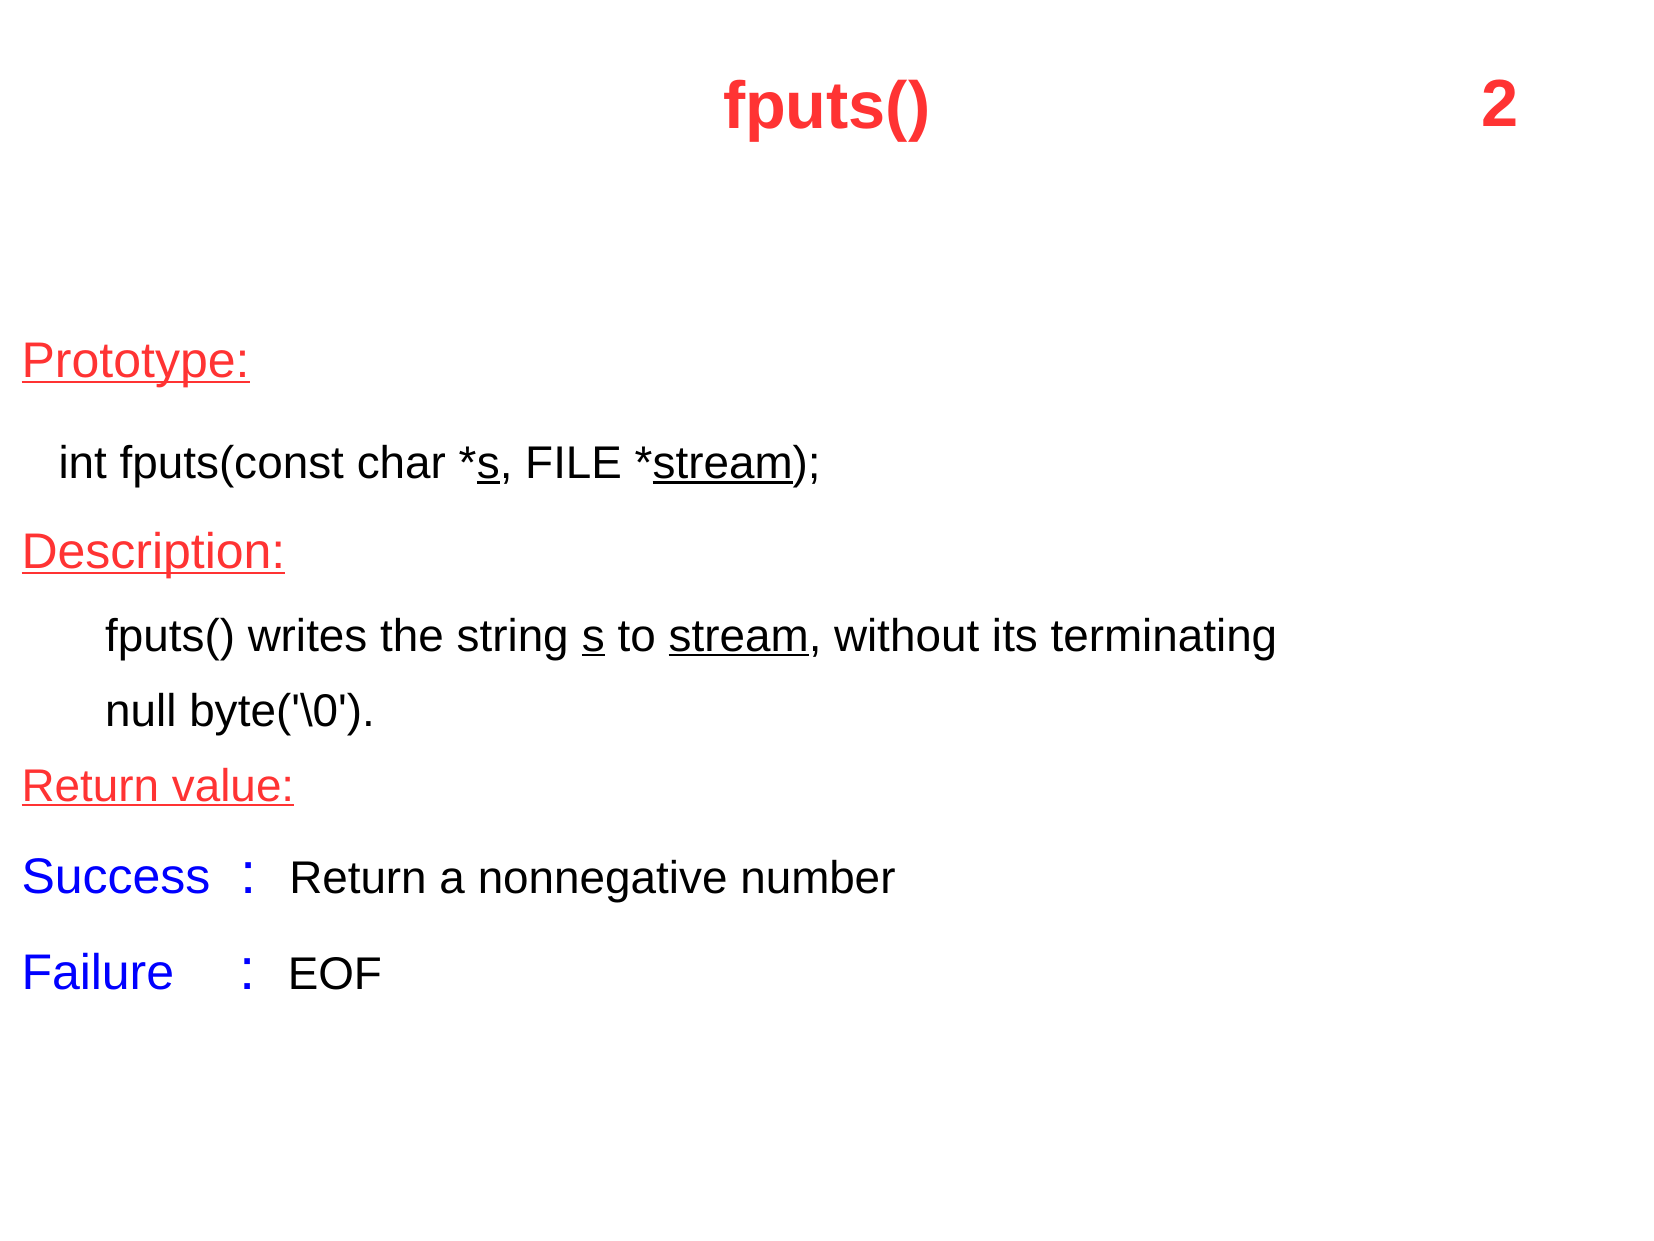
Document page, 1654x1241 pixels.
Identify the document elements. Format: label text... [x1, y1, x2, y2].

text_box 2 [1466, 59, 1571, 154]
title fputs() [0, 5, 1654, 201]
list Prototype: int fputs(const char *s, FILE *stream); Description: fputs() writes the string s to stream, without its terminating null byte('\0'). Return value: Success : Return a nonnegative number Failure : EOF [0, 240, 1654, 1241]
